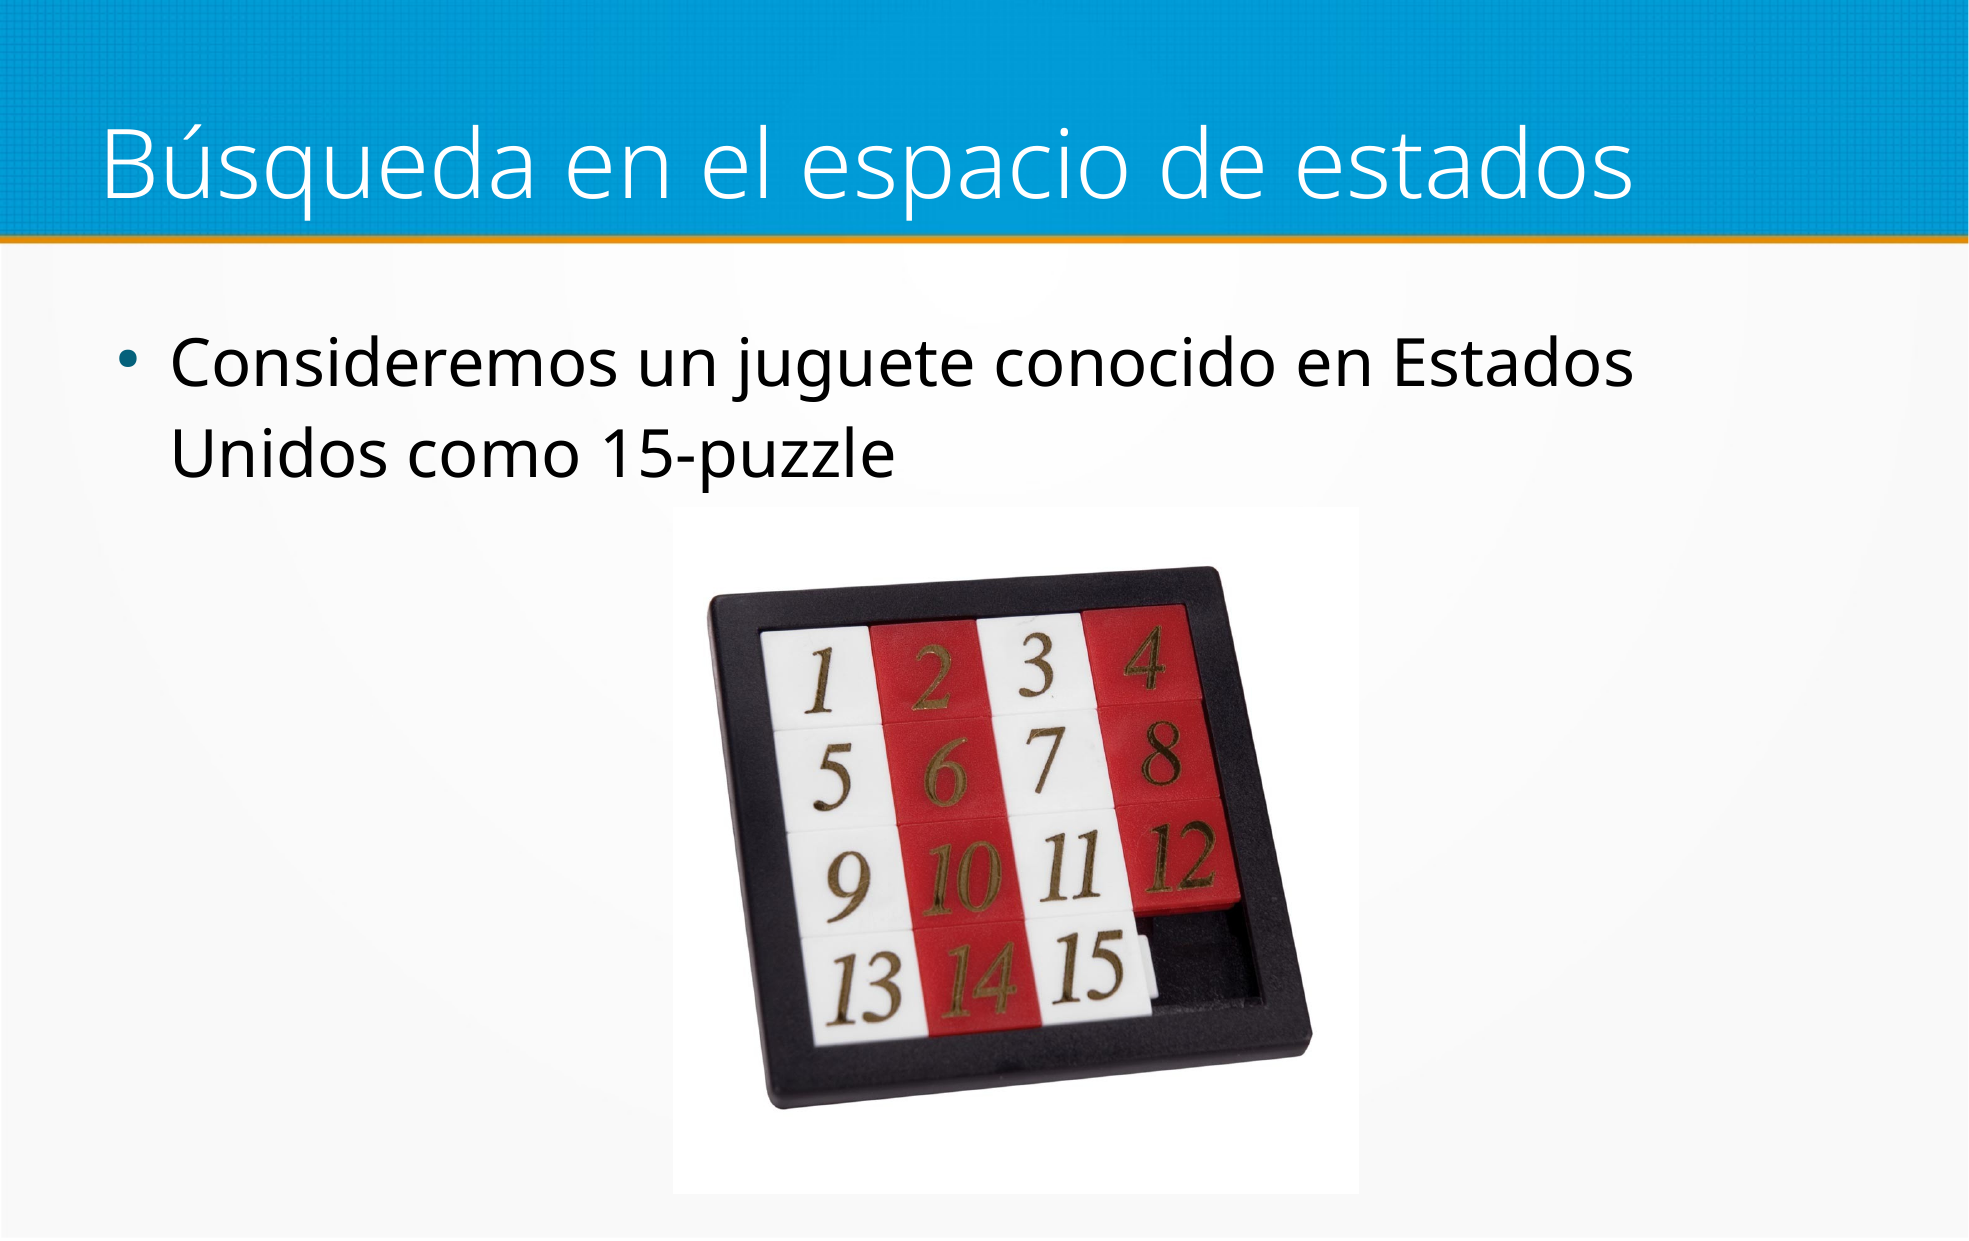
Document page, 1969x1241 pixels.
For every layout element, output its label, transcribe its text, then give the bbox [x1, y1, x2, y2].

picture [0, 233, 1969, 1241]
title Búsqueda en el espacio de estados [98, 19, 1870, 227]
list Consideremos un juguete conocido en Estados Unidos como 15-puzzle [98, 315, 1861, 1081]
